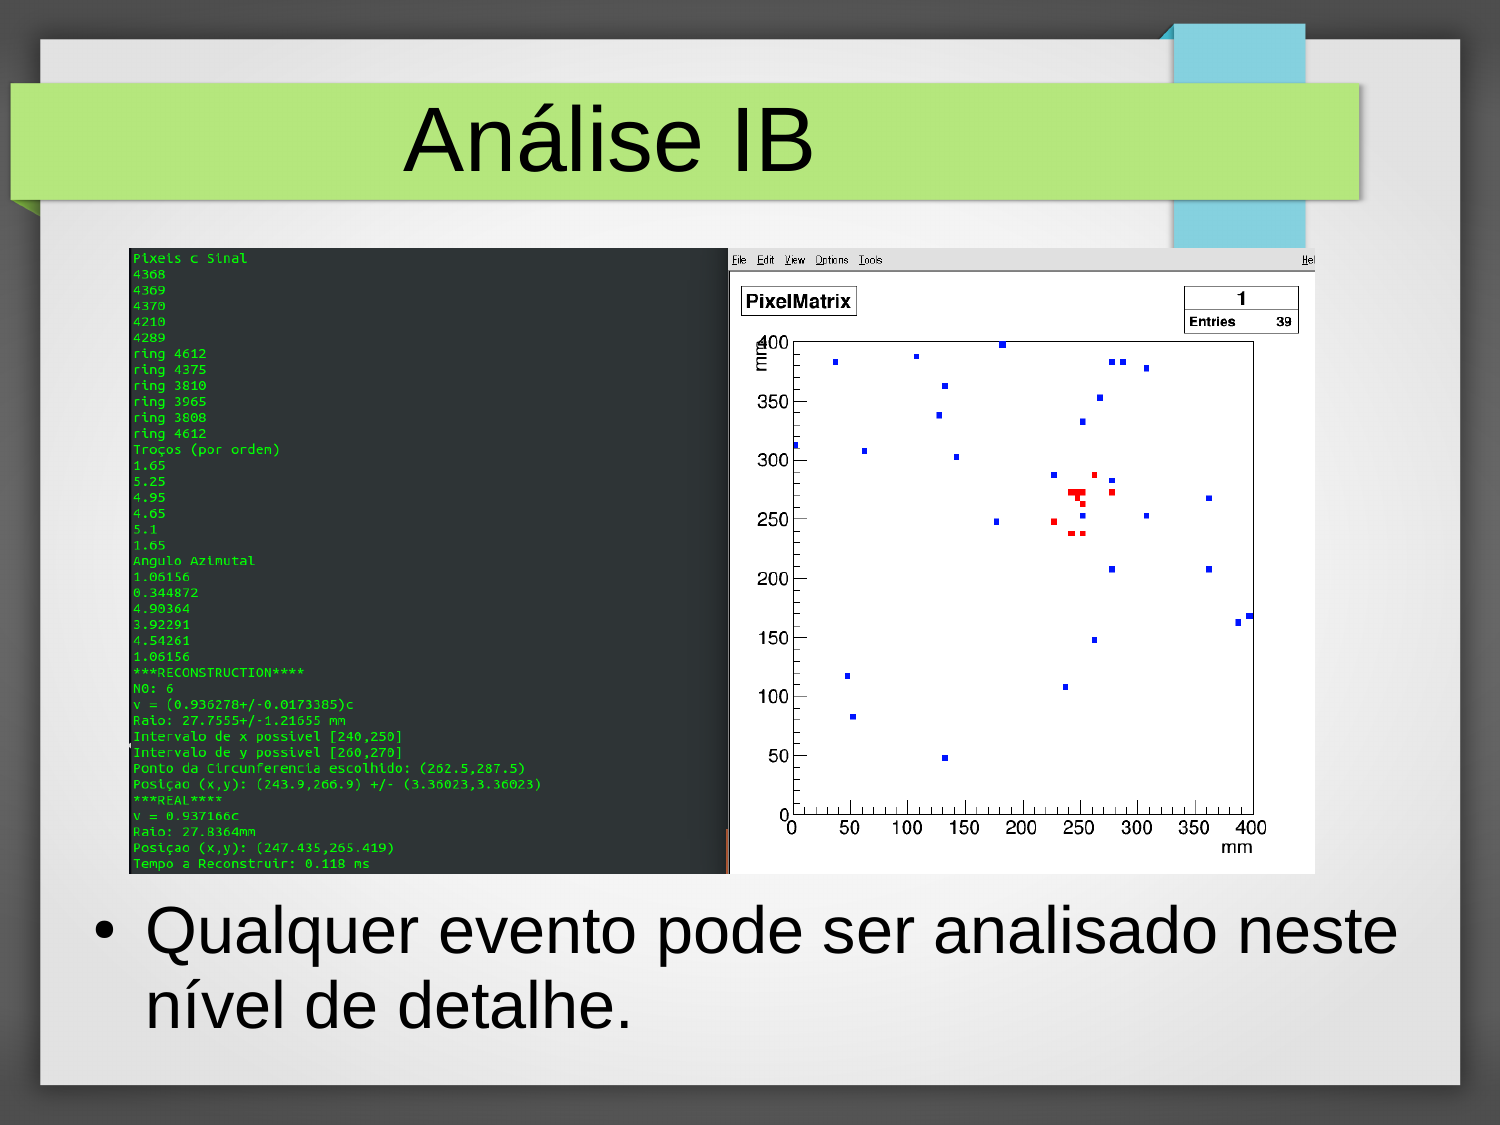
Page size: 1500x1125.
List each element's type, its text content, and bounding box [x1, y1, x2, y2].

title Análise IB [75, 85, 1147, 193]
picture [0, 0, 1500, 1125]
list Qualquer evento pode ser analisado neste nível de detalhe. [75, 267, 1430, 1052]
